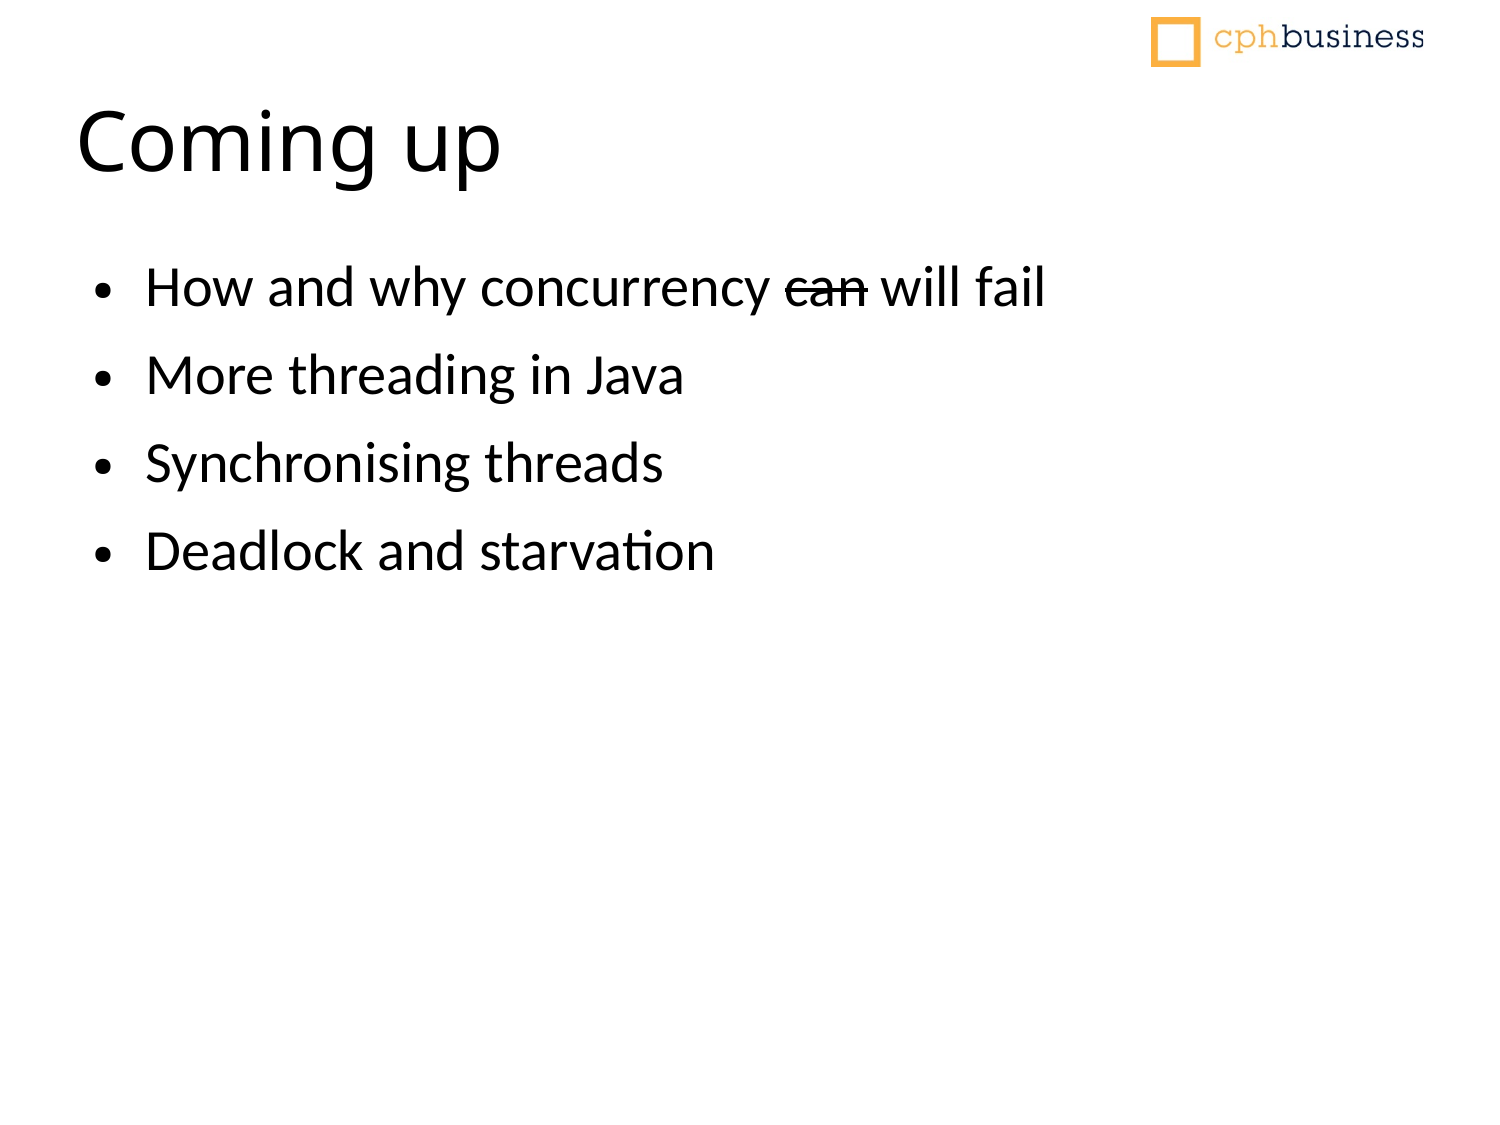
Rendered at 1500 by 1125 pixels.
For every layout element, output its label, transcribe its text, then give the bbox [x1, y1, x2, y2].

picture [1151, 17, 1424, 44]
list How and why concurrency can will fail More threading in Java Synchronising threads Deadlock and starvation [75, 263, 1425, 916]
title Coming up [75, 44, 1425, 233]
